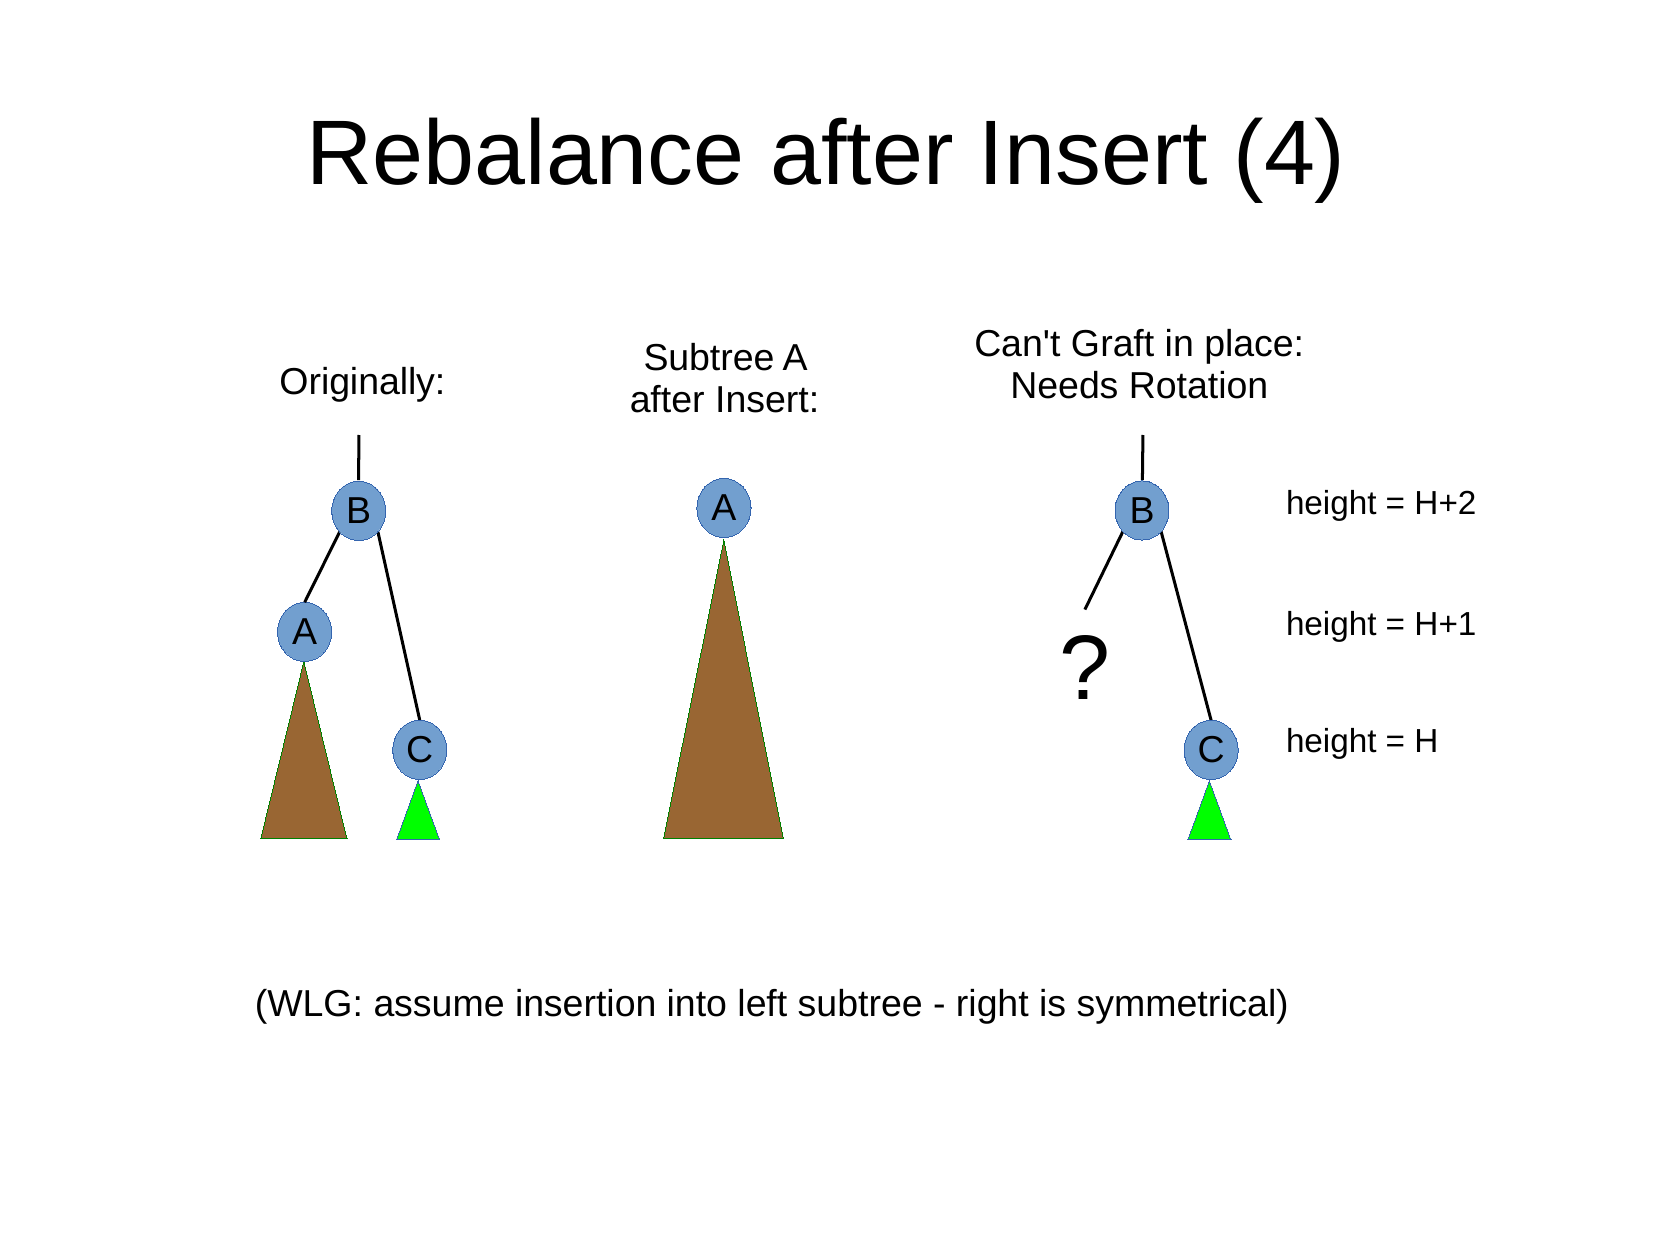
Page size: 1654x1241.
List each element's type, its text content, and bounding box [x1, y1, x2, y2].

text_box height = H+2 [1271, 476, 1596, 560]
text_box Originally: [264, 352, 461, 410]
text_box Can't Graft in place: Needs Rotation [959, 315, 1320, 414]
title Rebalance after Insert (4) [82, 49, 1571, 257]
text_box ? [1044, 609, 1126, 727]
text_box [1187, 780, 1232, 840]
text_box height = H [1271, 715, 1557, 798]
text_box A [277, 602, 332, 662]
text_box Subtree A after Insert: [615, 329, 856, 465]
text_box height = H+1 [1271, 597, 1596, 681]
text_box [260, 662, 348, 839]
text_box C [1184, 720, 1239, 780]
text_box C [392, 720, 447, 780]
text_box (WLG: assume insertion into left subtree - right is symmetrical) [240, 975, 1305, 1032]
text_box B [1115, 480, 1169, 541]
text_box B [331, 481, 386, 541]
text_box [663, 539, 784, 839]
text_box A [696, 478, 752, 538]
text_box [396, 780, 440, 840]
